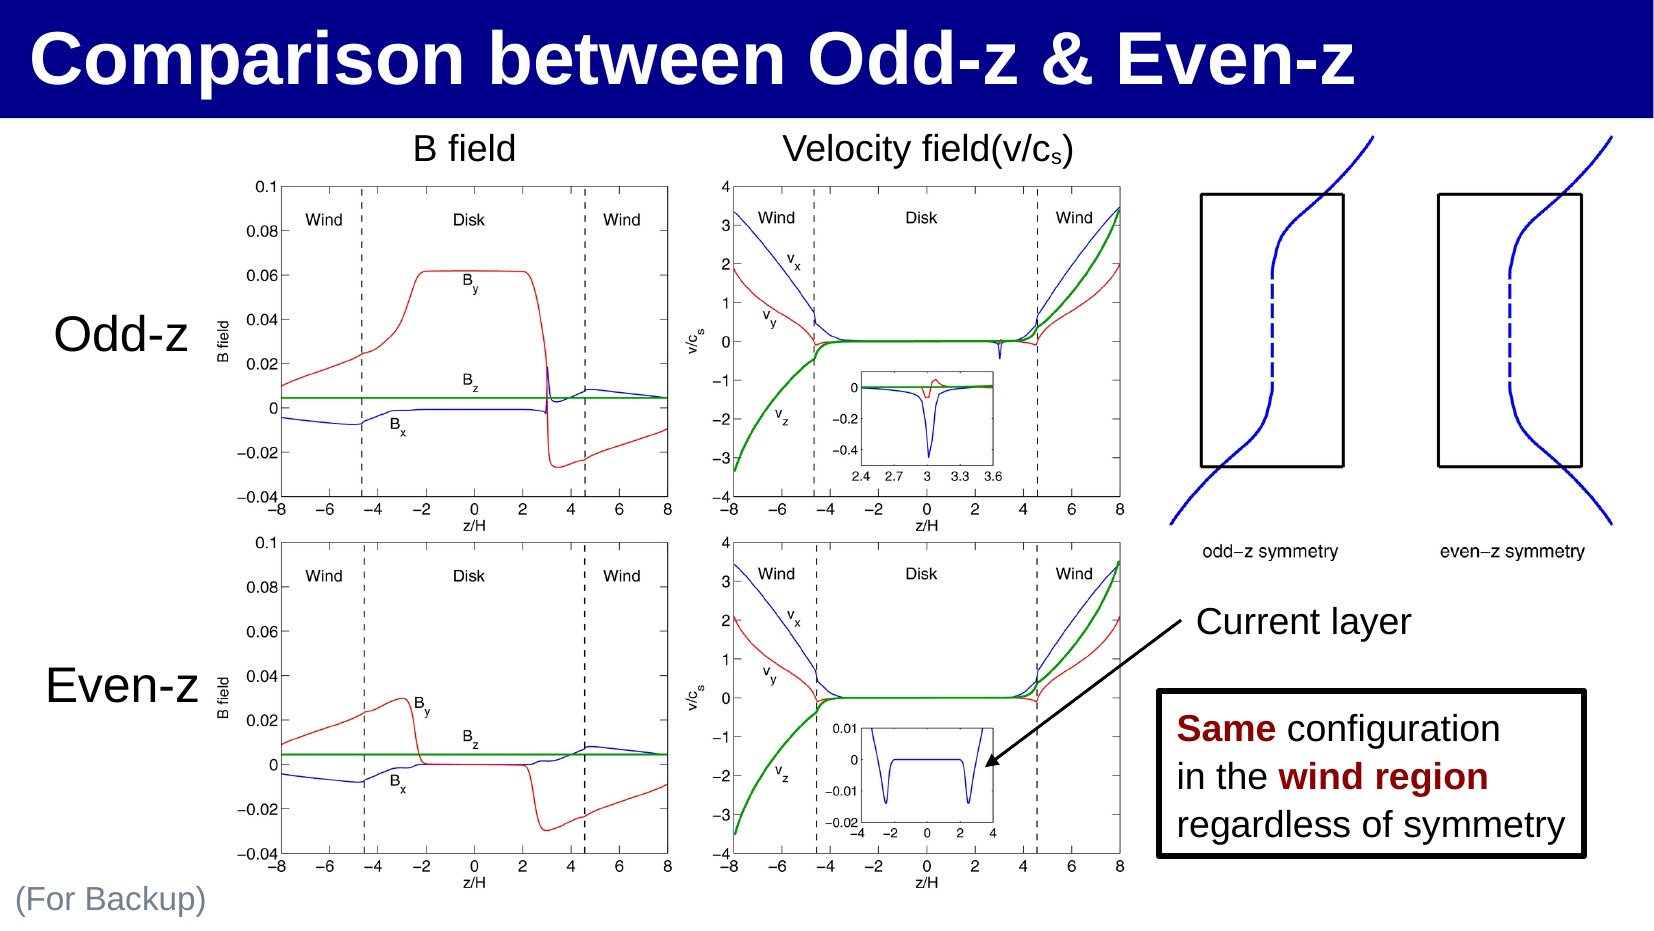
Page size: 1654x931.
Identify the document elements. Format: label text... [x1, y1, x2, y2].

text_box Same configuration in the wind region regardless of symmetry [1158, 690, 1584, 857]
text_box Comparison between Odd-z & Even-z [0, 0, 1654, 119]
text_box Even-z [30, 649, 216, 721]
text_box B field [397, 120, 532, 178]
text_box Current layer [1181, 592, 1428, 650]
text_box Odd-z [38, 299, 205, 370]
picture [215, 177, 1126, 891]
picture [1169, 134, 1613, 562]
text_box Velocity field(v/cs) [767, 120, 1090, 178]
